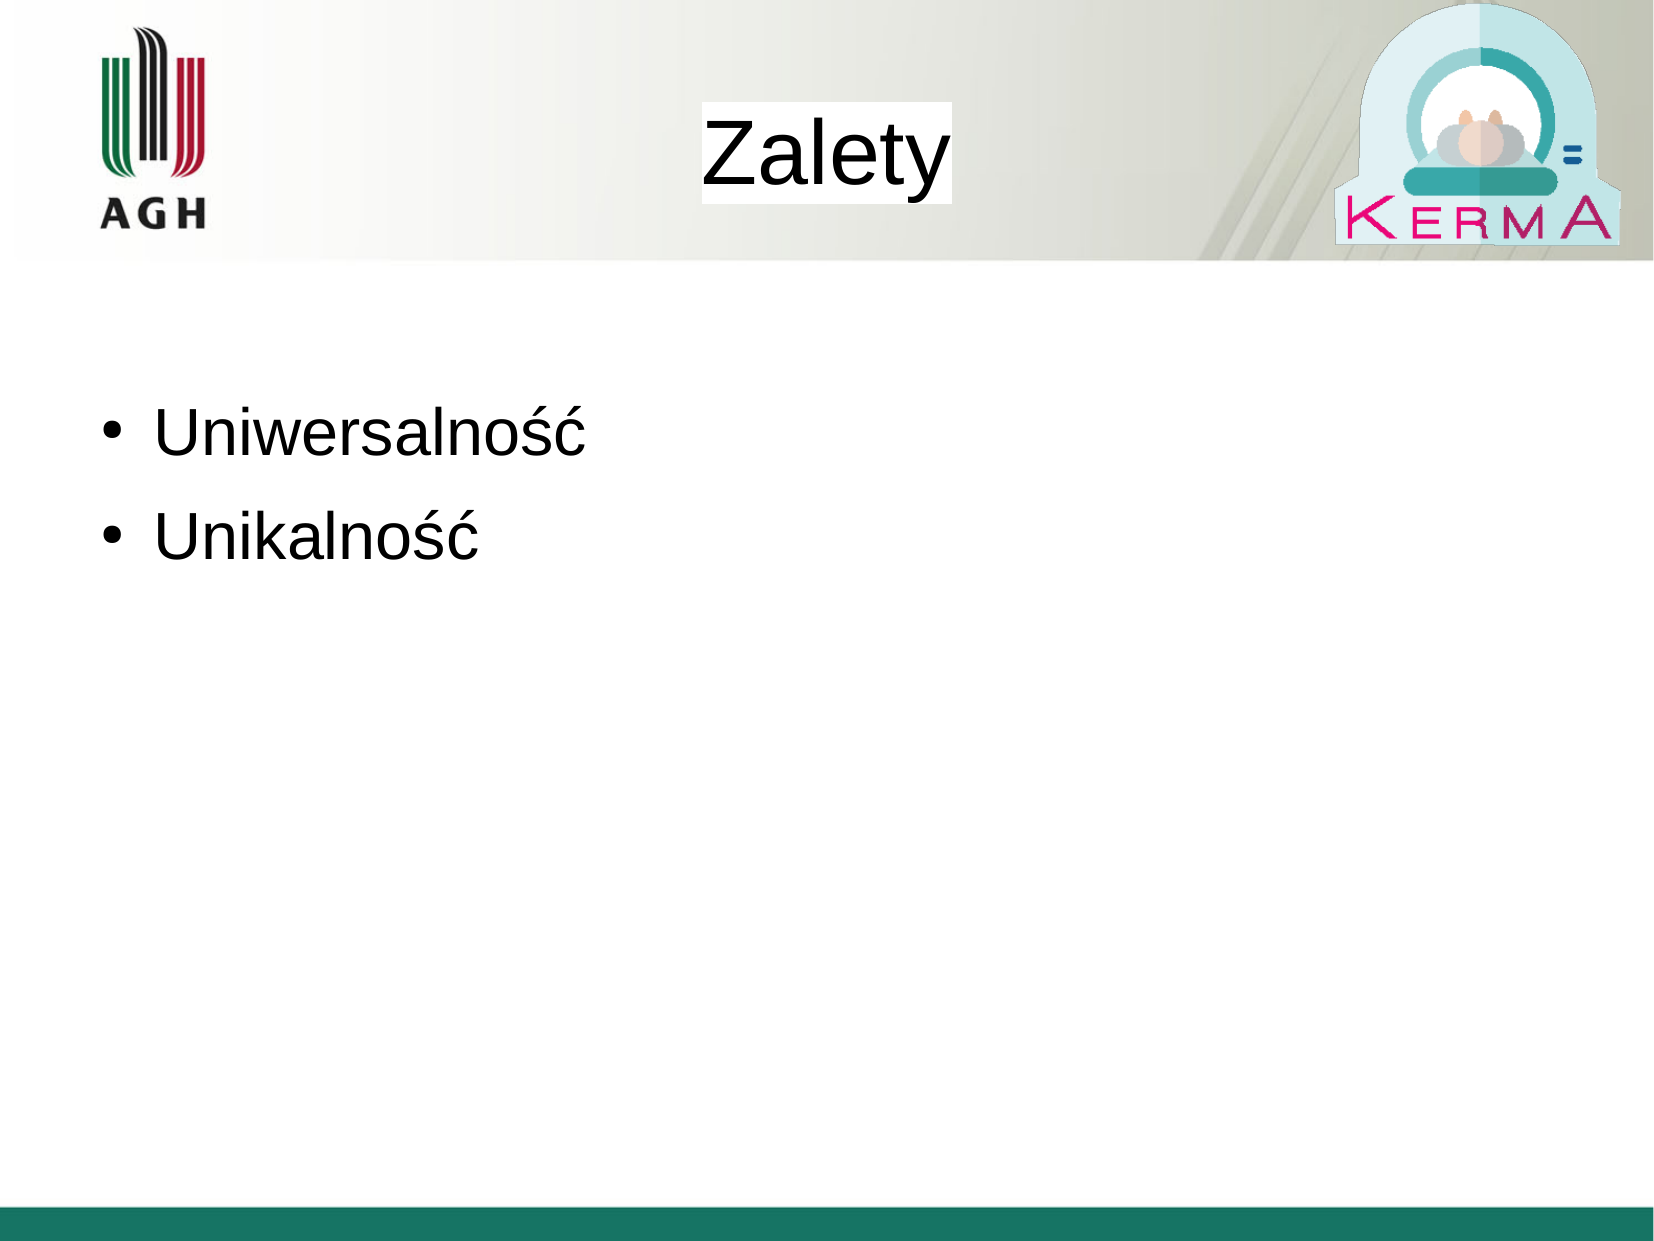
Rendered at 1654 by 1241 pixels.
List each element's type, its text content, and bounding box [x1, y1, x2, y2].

list Uniwersalność Unikalność [82, 290, 1571, 1010]
picture [0, 0, 1654, 1241]
title Zalety [82, 49, 1305, 257]
